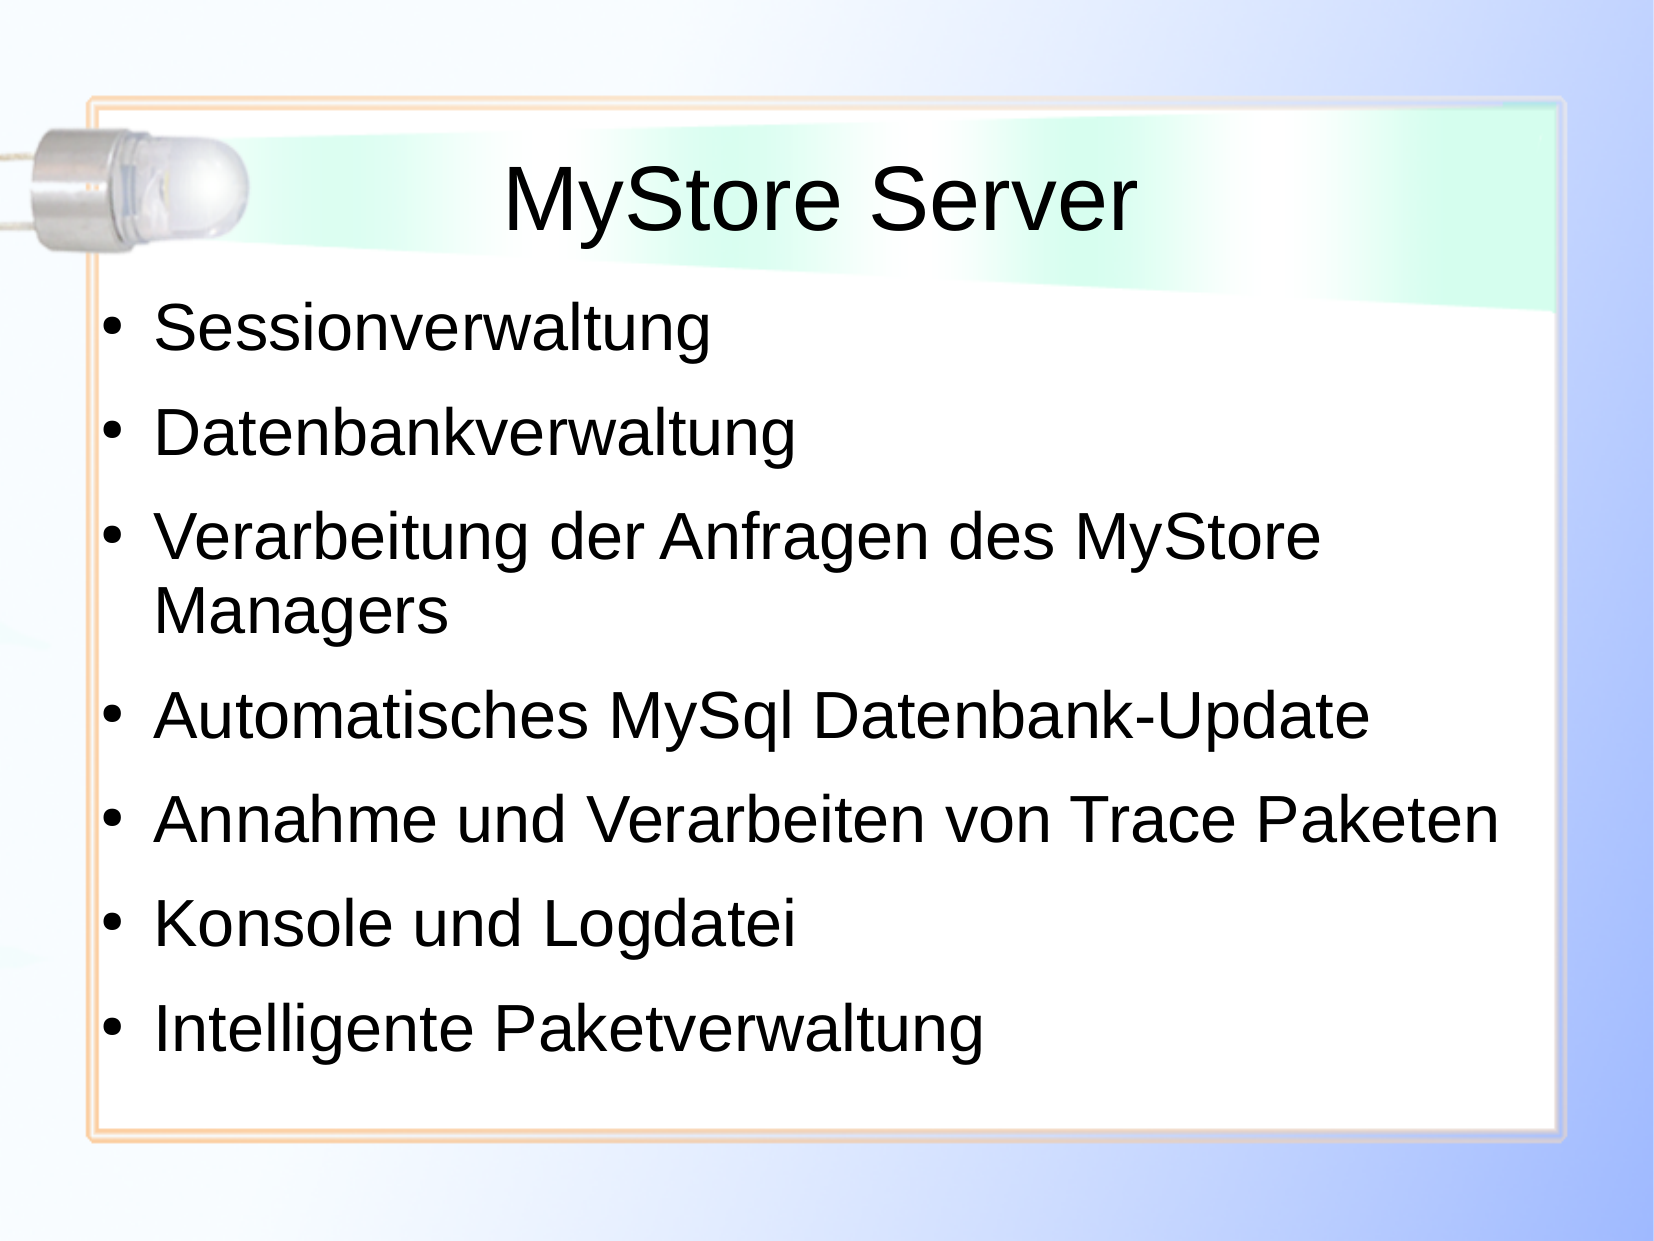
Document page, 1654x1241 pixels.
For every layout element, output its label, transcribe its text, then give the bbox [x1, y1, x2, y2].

title MyStore Server [76, 102, 1565, 296]
picture [0, 0, 1654, 1241]
list Sessionverwaltung Datenbankverwaltung Verarbeitung der Anfragen des MyStore Managers Automatisches MySql Datenbank-Update Annahme und Verarbeiten von Trace Paketen Konsole und Logdatei Intelligente Paketverwaltung [82, 290, 1571, 1094]
